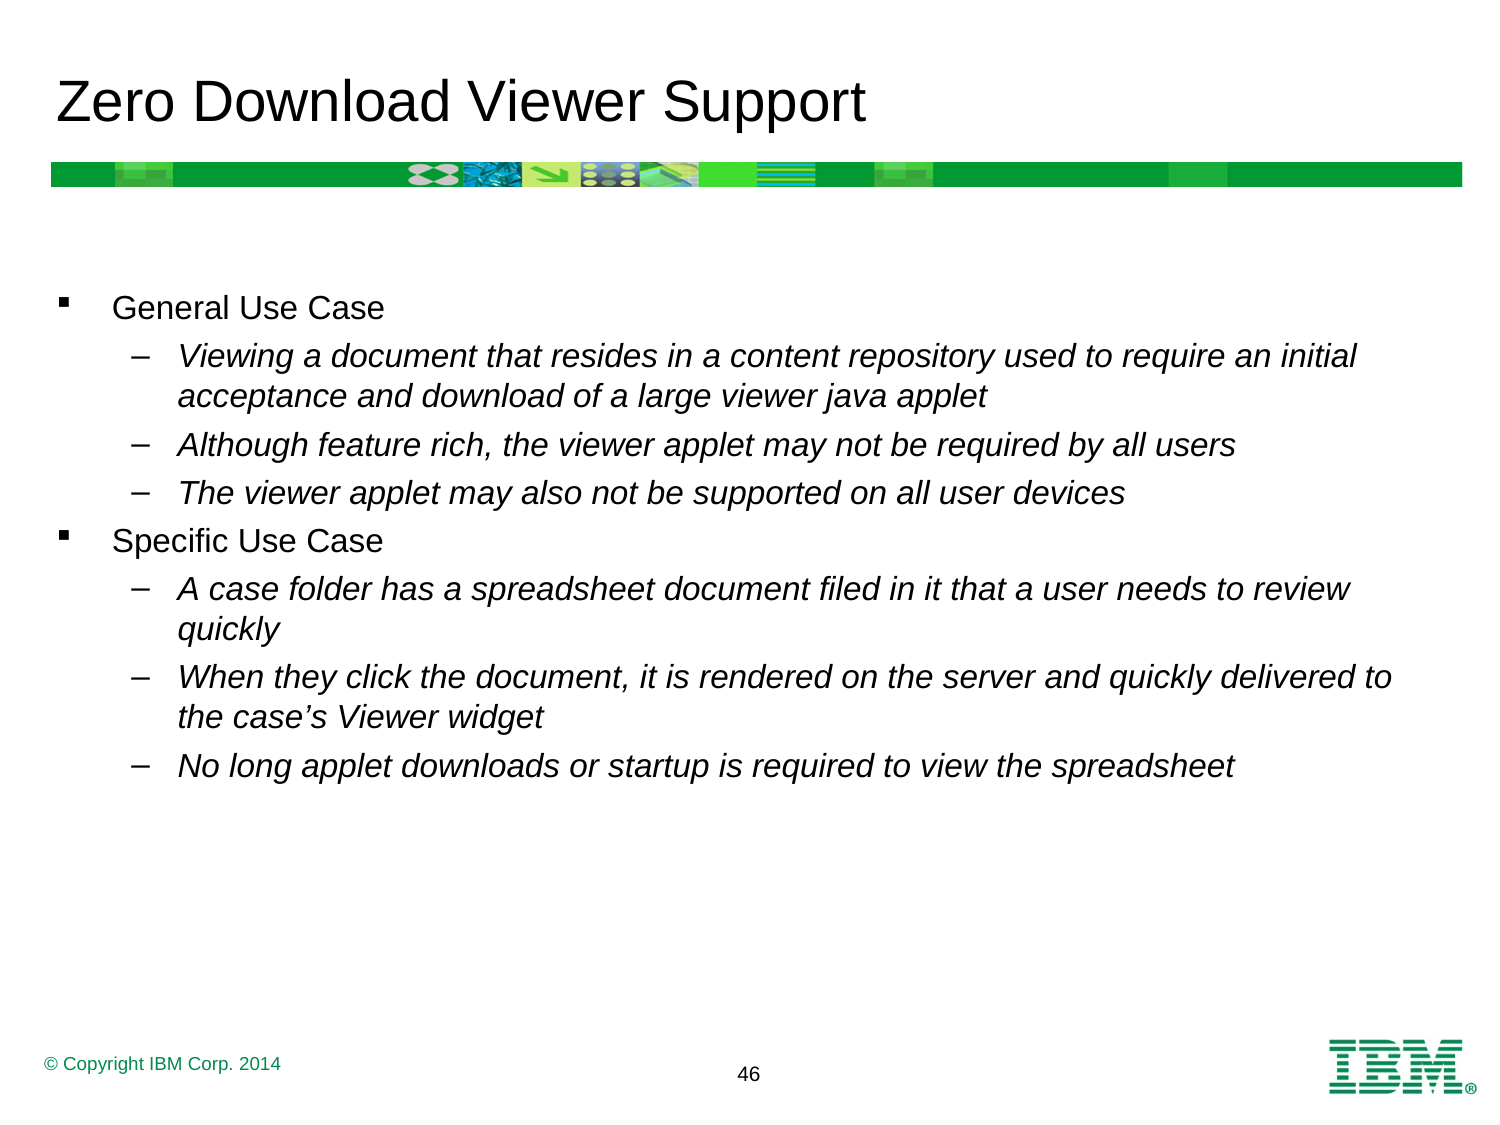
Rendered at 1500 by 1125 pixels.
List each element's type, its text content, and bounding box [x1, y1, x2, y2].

picture [50, 165, 1463, 189]
text_box <number> [425, 1052, 776, 1113]
text_box General Use Case Viewing a document that resides in a content repository used to require an initial acceptance and download of a large viewer java applet Although feature rich, the viewer applet may not be required by all users The viewer applet may also not be supported on all user devices Specific Use Case A case folder has a spreadsheet document filed in it that a user needs to review quickly When they click the document, it is rendered on the server and quickly delivered to the case’s Viewer widget No long applet downloads or startup is required to view the spreadsheet [41, 278, 1438, 1029]
picture [1327, 1037, 1479, 1096]
text_box Zero Download Viewer Support [41, 31, 1500, 165]
